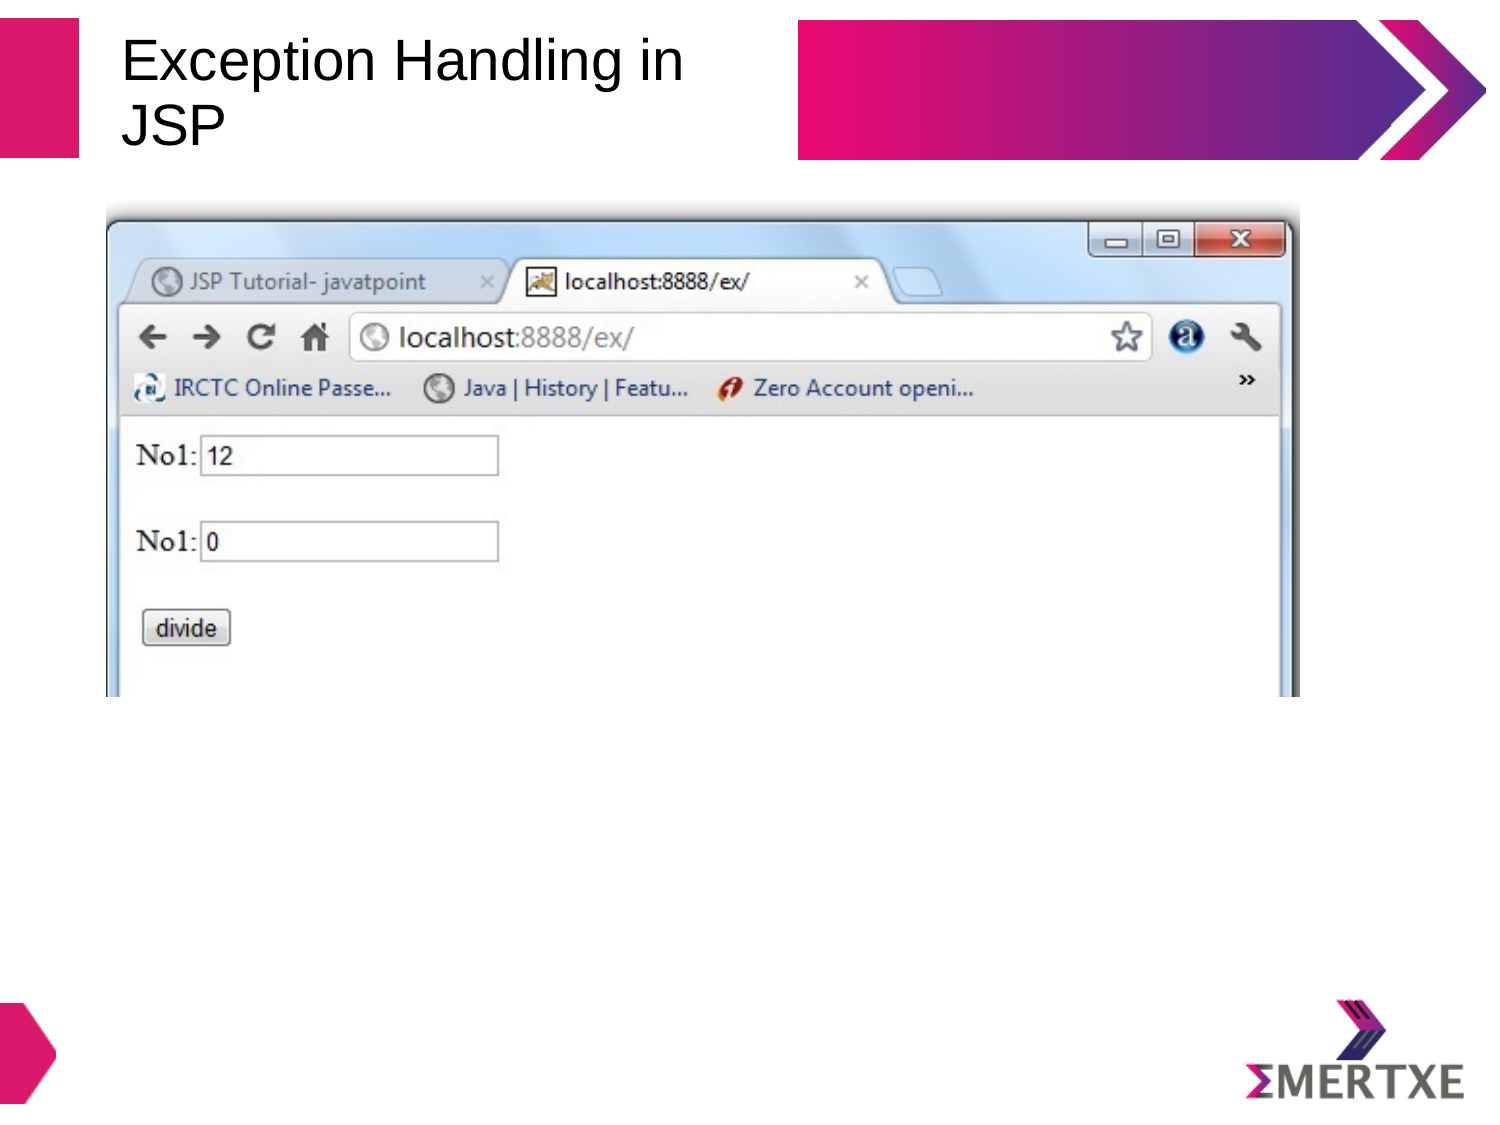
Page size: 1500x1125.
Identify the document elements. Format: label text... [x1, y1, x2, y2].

picture [1245, 996, 1465, 1099]
picture [106, 200, 1300, 697]
text_box Exception Handling in JSP [106, 20, 780, 166]
picture [798, 20, 1486, 160]
